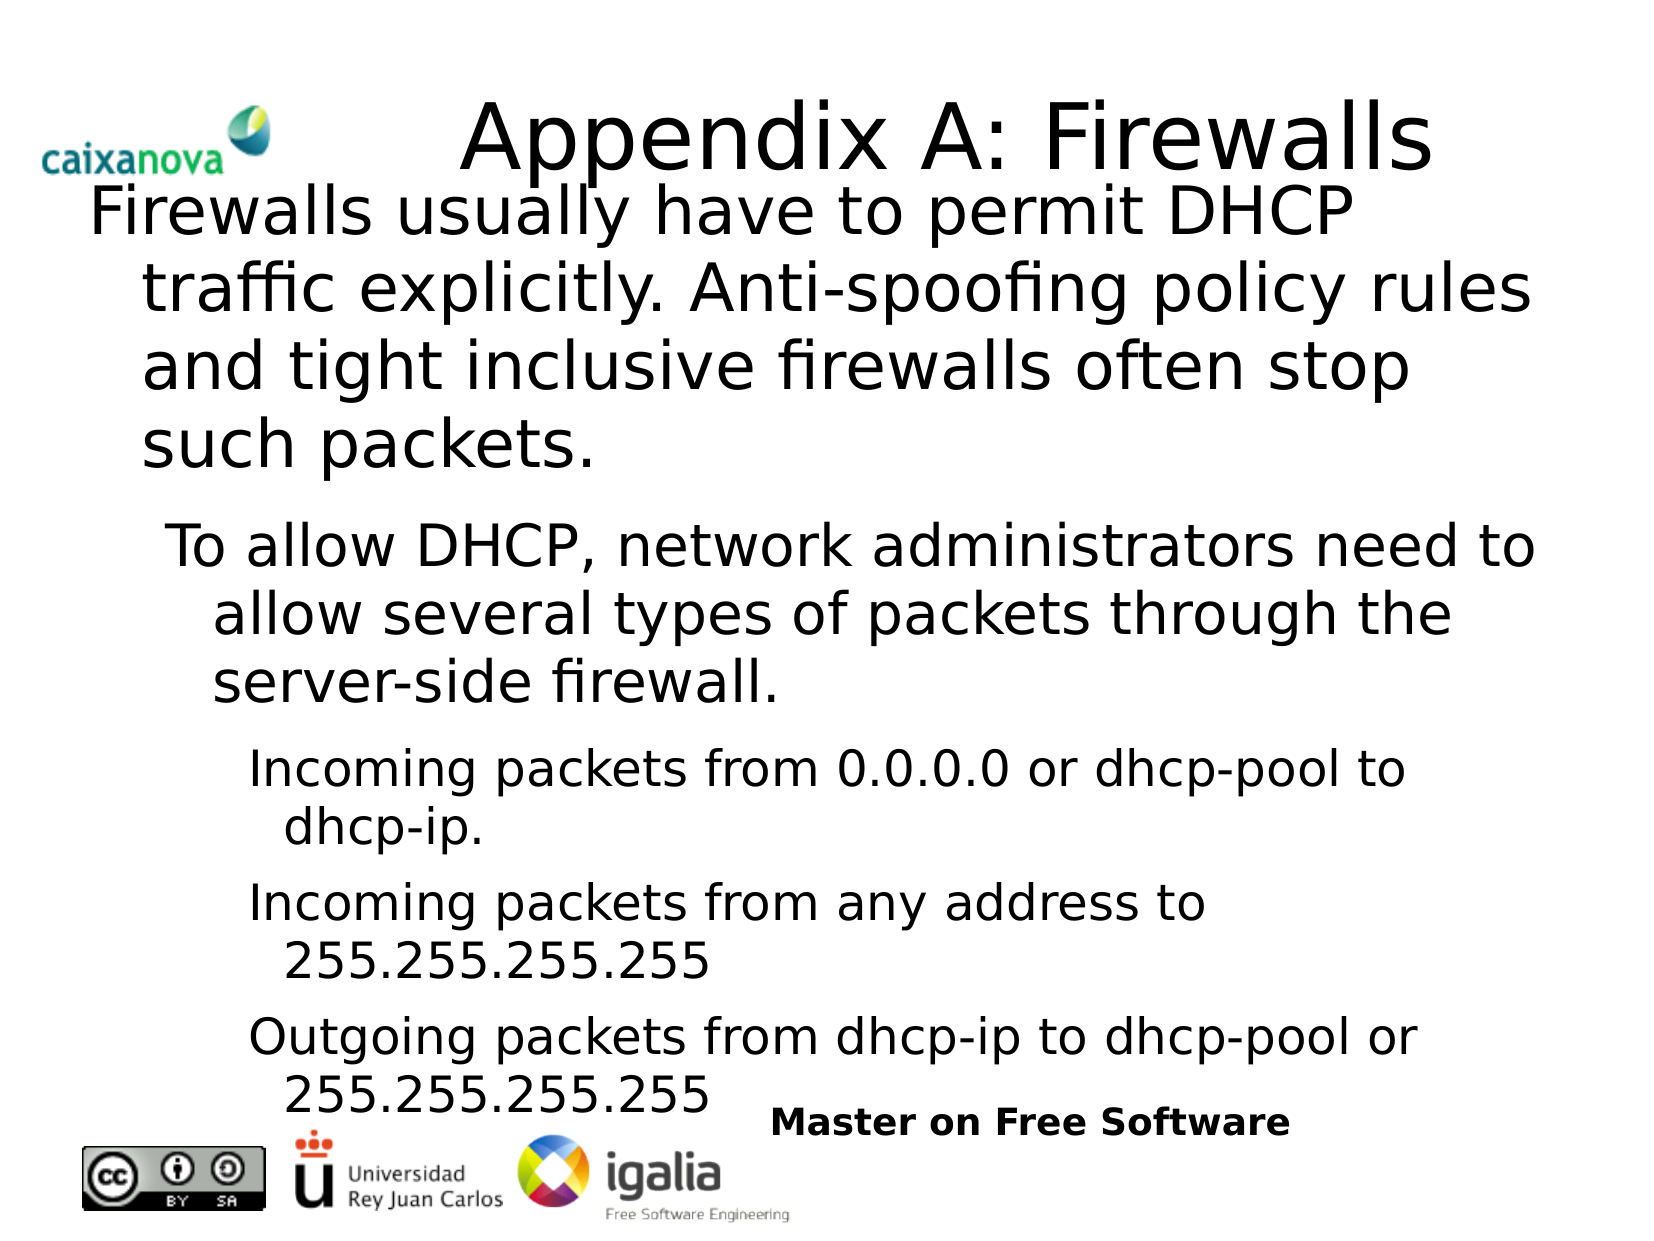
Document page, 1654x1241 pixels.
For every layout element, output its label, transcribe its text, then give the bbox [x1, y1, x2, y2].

picture [295, 1125, 811, 1235]
title Appendix A: Firewalls [295, 38, 1601, 237]
picture [29, 73, 284, 207]
picture [82, 1146, 266, 1211]
list Firewalls usually have to permit DHCP traffic explicitly. Anti-spoofing policy rules and tight inclusive firewalls often stop such packets. To allow DHCP, network administrators need to allow several types of packets through the server-side firewall. Incoming packets from 0.0.0.0 or dhcp-pool to dhcp-ip. Incoming packets from any address to 255.255.255.255 Outgoing packets from dhcp-ip to dhcp-pool or 255.255.255.255 [70, 172, 1559, 1125]
